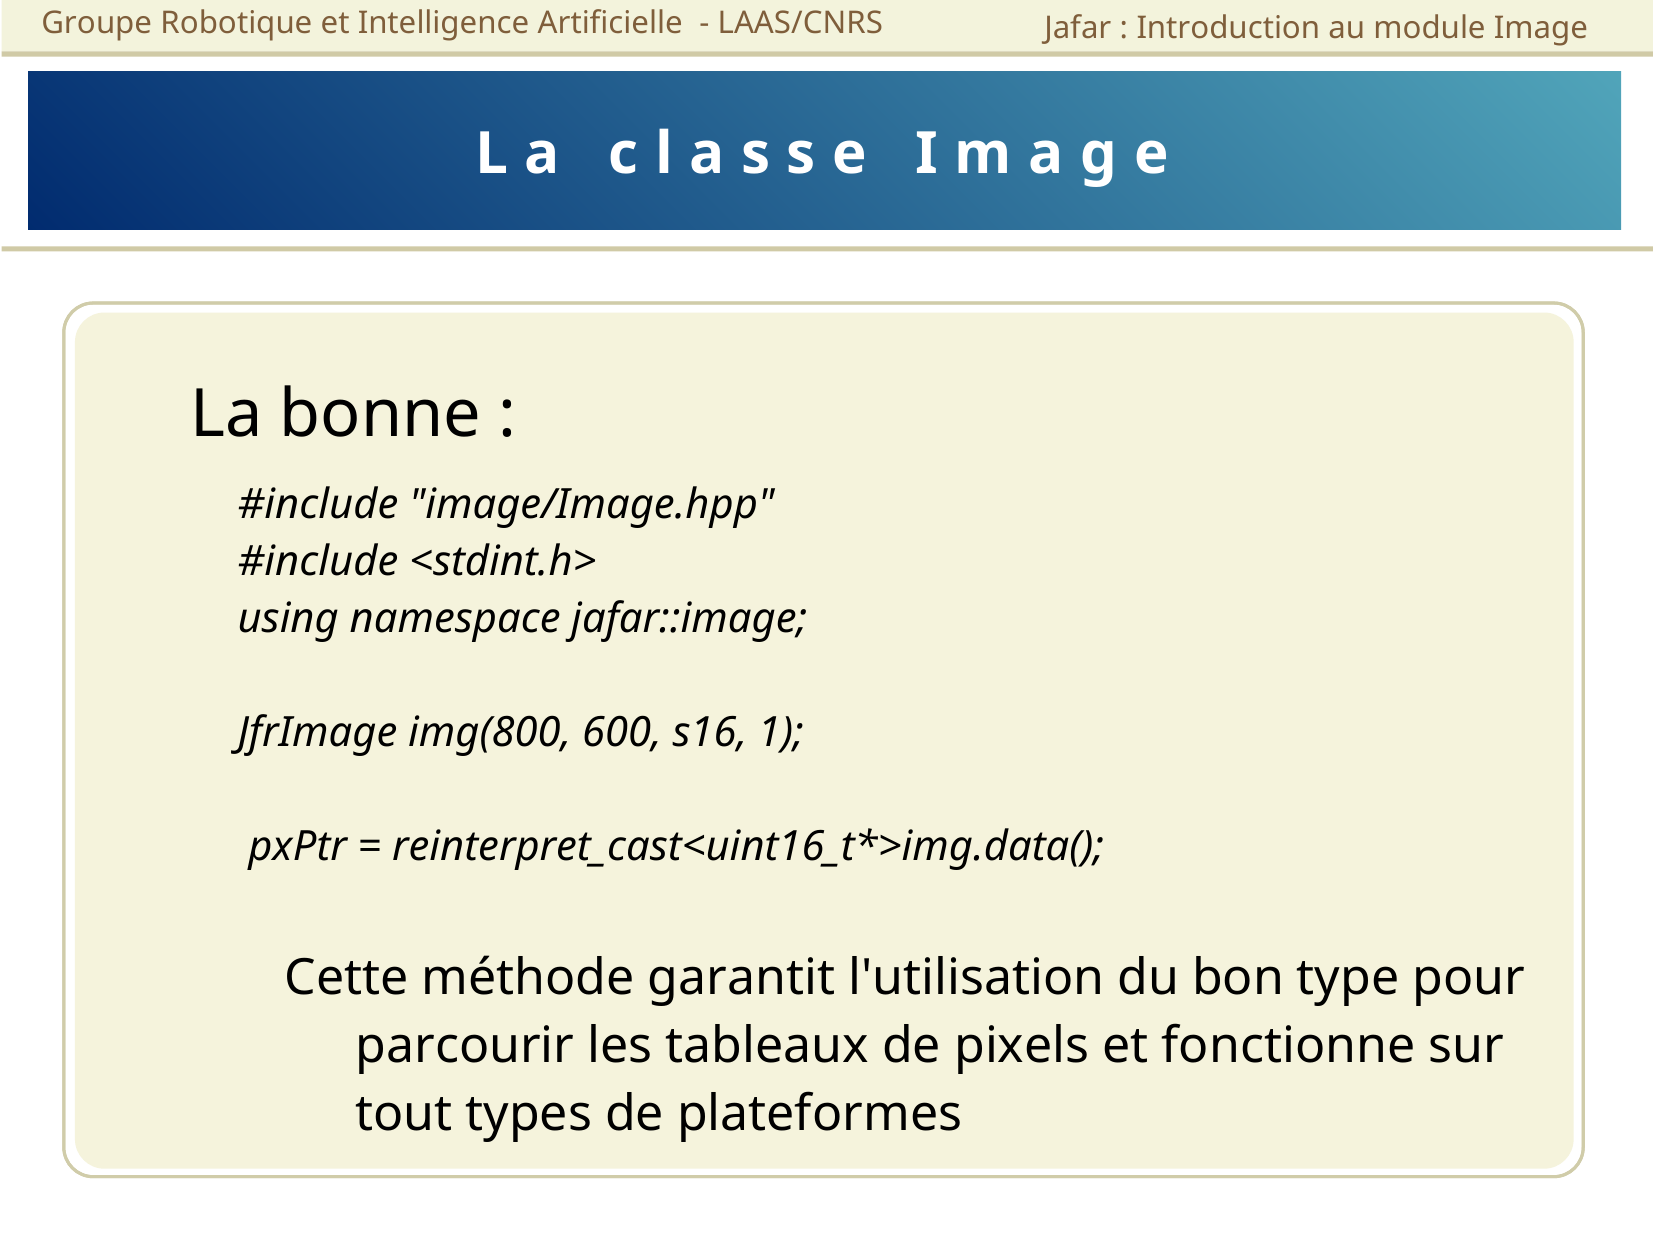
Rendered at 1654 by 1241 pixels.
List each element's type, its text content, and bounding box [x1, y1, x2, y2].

title La classe Image [57, 81, 1587, 221]
list La bonne : #include "image/Image.hpp" #include <stdint.h> using namespace jafar::image; JfrImage img(800, 600, s16, 1); pxPtr = reinterpret_cast<uint16_t*>img.data(); Cette méthode garantit l'utilisation du bon type pour parcourir les tableaux de pixels et fonctionne sur tout types de plateformes [178, 364, 1569, 1147]
